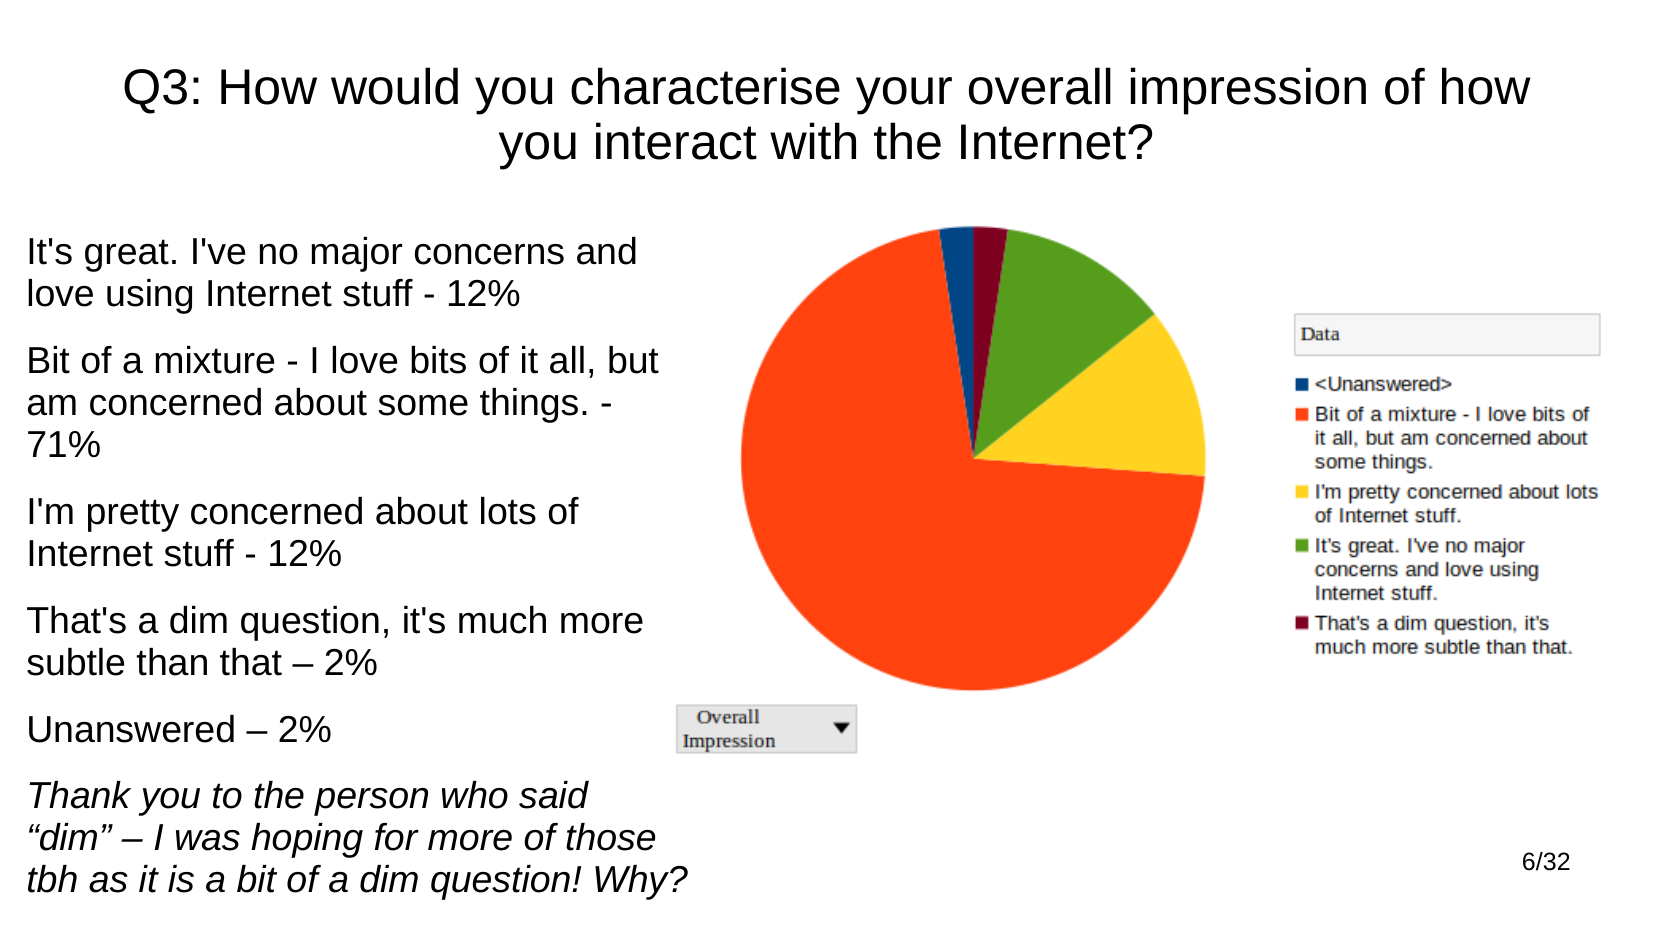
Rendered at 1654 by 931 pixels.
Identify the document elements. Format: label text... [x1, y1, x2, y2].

title Q3: How would you characterise your overall impression of how you interact with the Internet? [82, 37, 1571, 193]
picture [659, 217, 1620, 758]
text_box It's great. I've no major concerns and love using Internet stuff - 12% Bit of a mixture - I love bits of it all, but am concerned about some things. - 71% I'm pretty concerned about lots of Internet stuff - 12% That's a dim question, it's much more subtle than that – 2% Unanswered – 2% Thank you to the person who said “dim” – I was hoping for more of those tbh as it is a bit of a dim question! Why? [11, 223, 709, 926]
